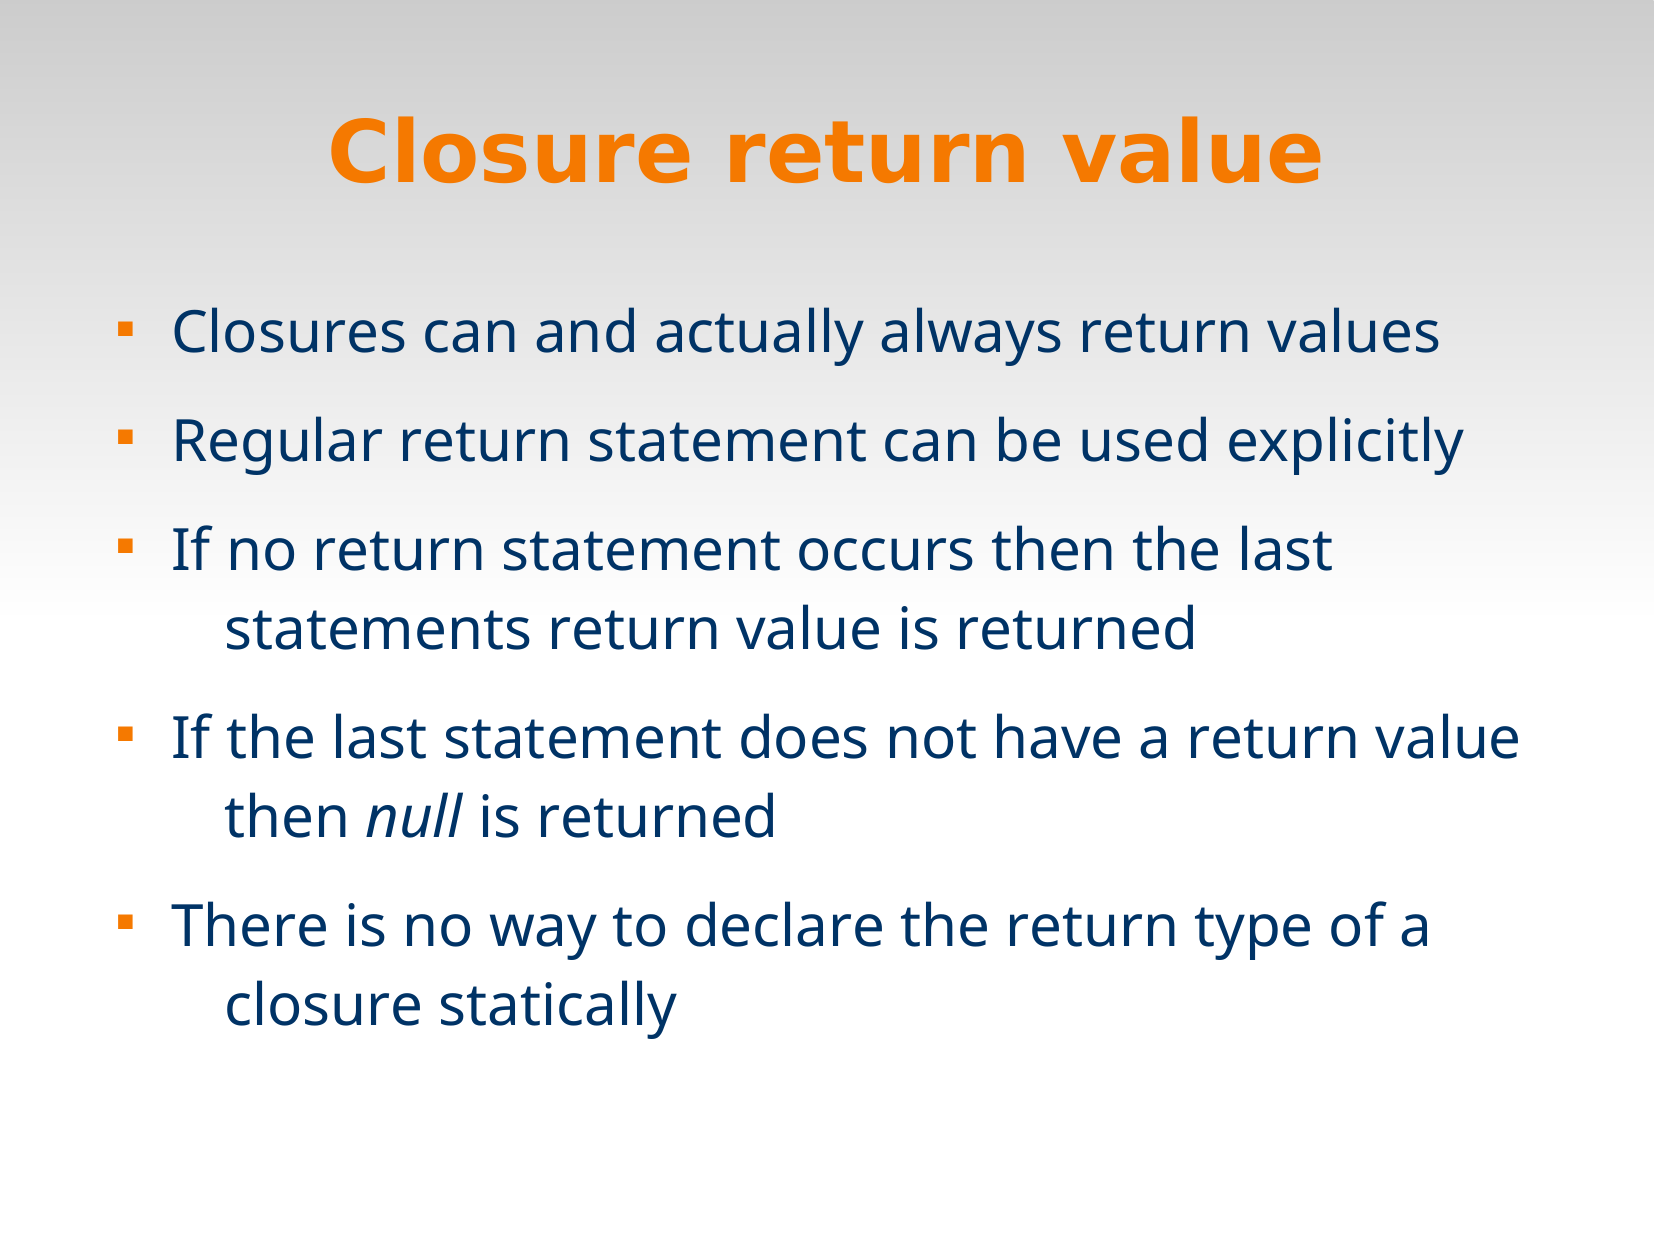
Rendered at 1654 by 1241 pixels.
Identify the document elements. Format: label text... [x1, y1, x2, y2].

title Closure return value [82, 49, 1571, 257]
list Closures can and actually always return values Regular return statement can be used explicitly If no return statement occurs then the last statements return value is returned If the last statement does not have a return value then null is returned There is no way to declare the return type of a closure statically [82, 290, 1571, 1109]
